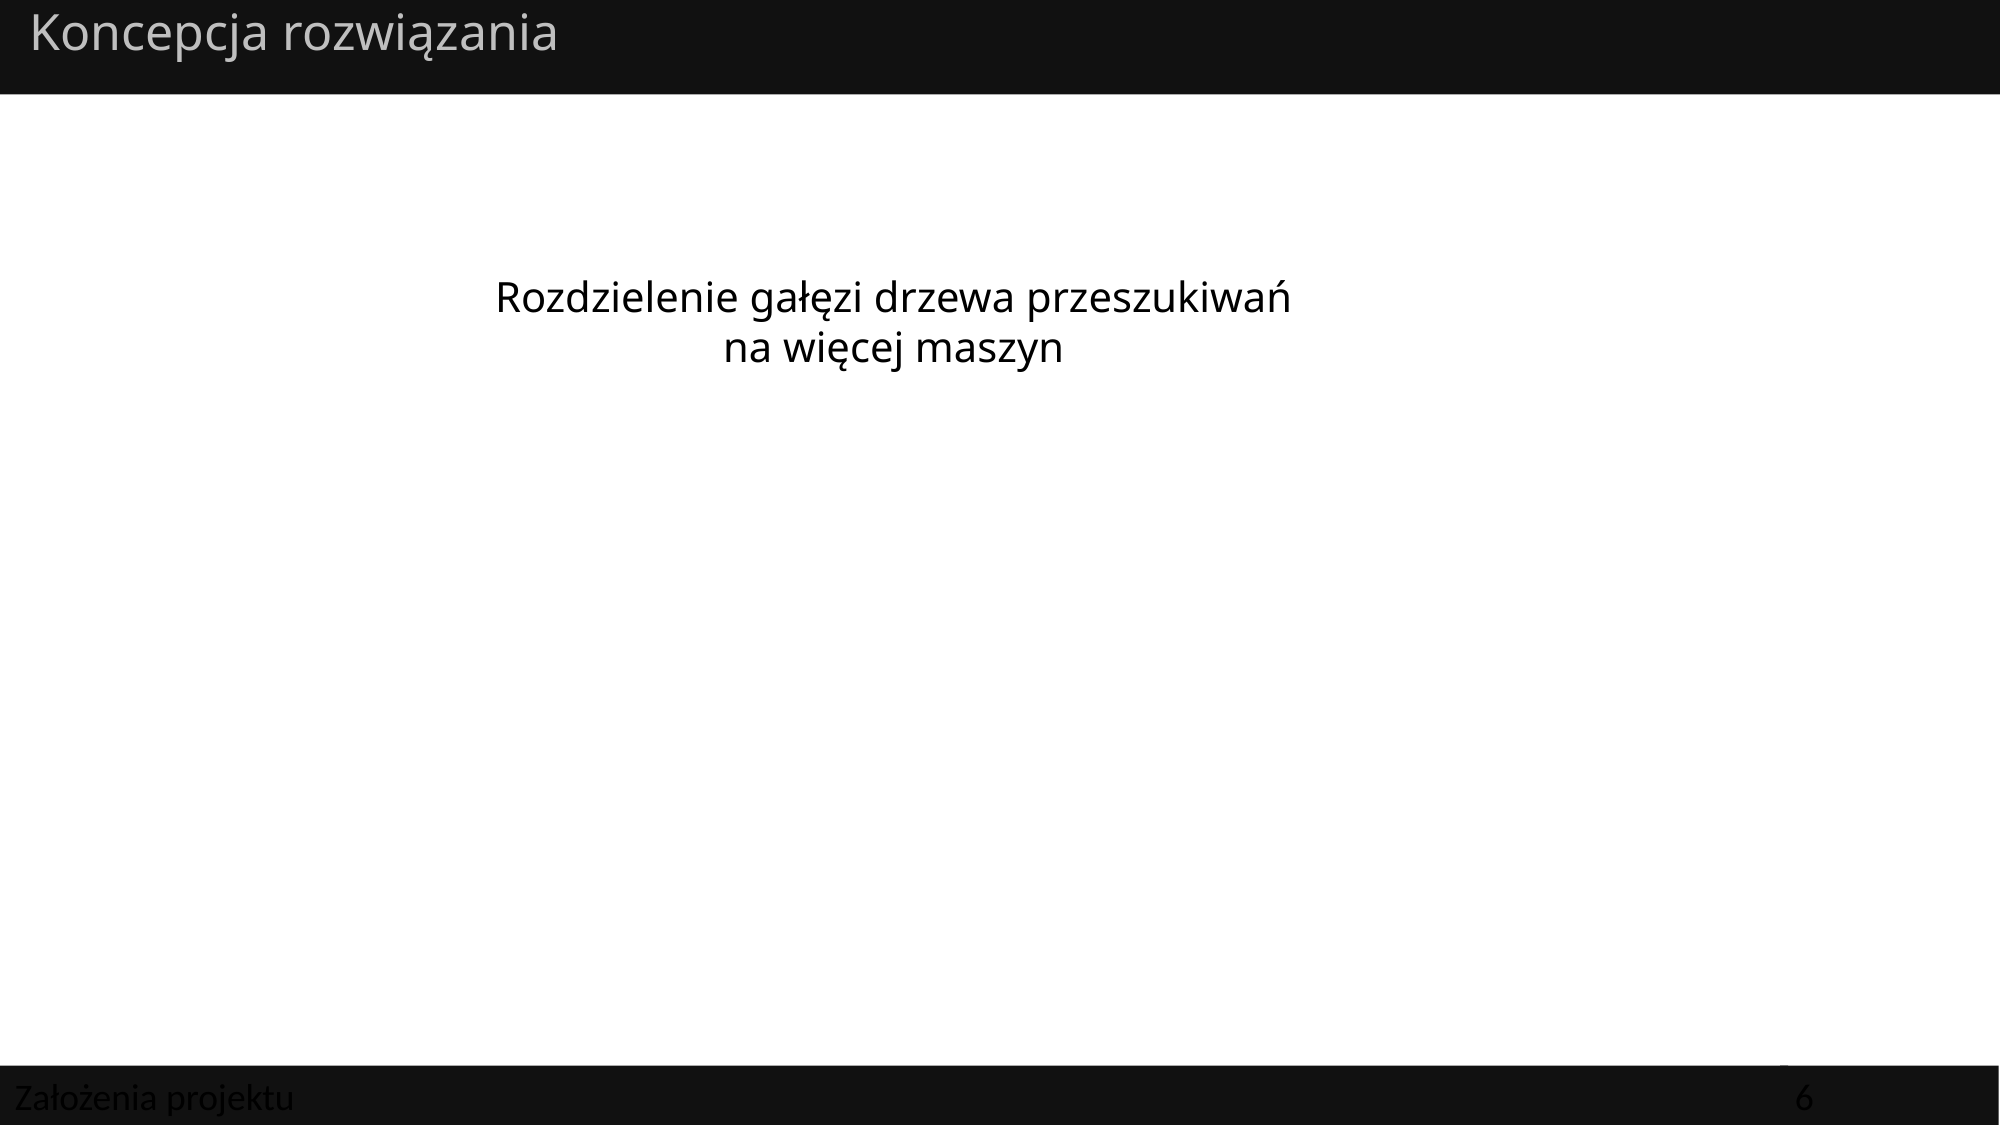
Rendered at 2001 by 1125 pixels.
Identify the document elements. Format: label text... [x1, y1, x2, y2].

slide_number <number> [1780, 1065, 1999, 1125]
title Koncepcja rozwiązania [0, 0, 2000, 95]
text_box Rozdzielenie gałęzi drzewa przeszukiwań na więcej maszyn [464, 263, 1323, 378]
footer Założenia projektu [0, 1065, 1780, 1125]
